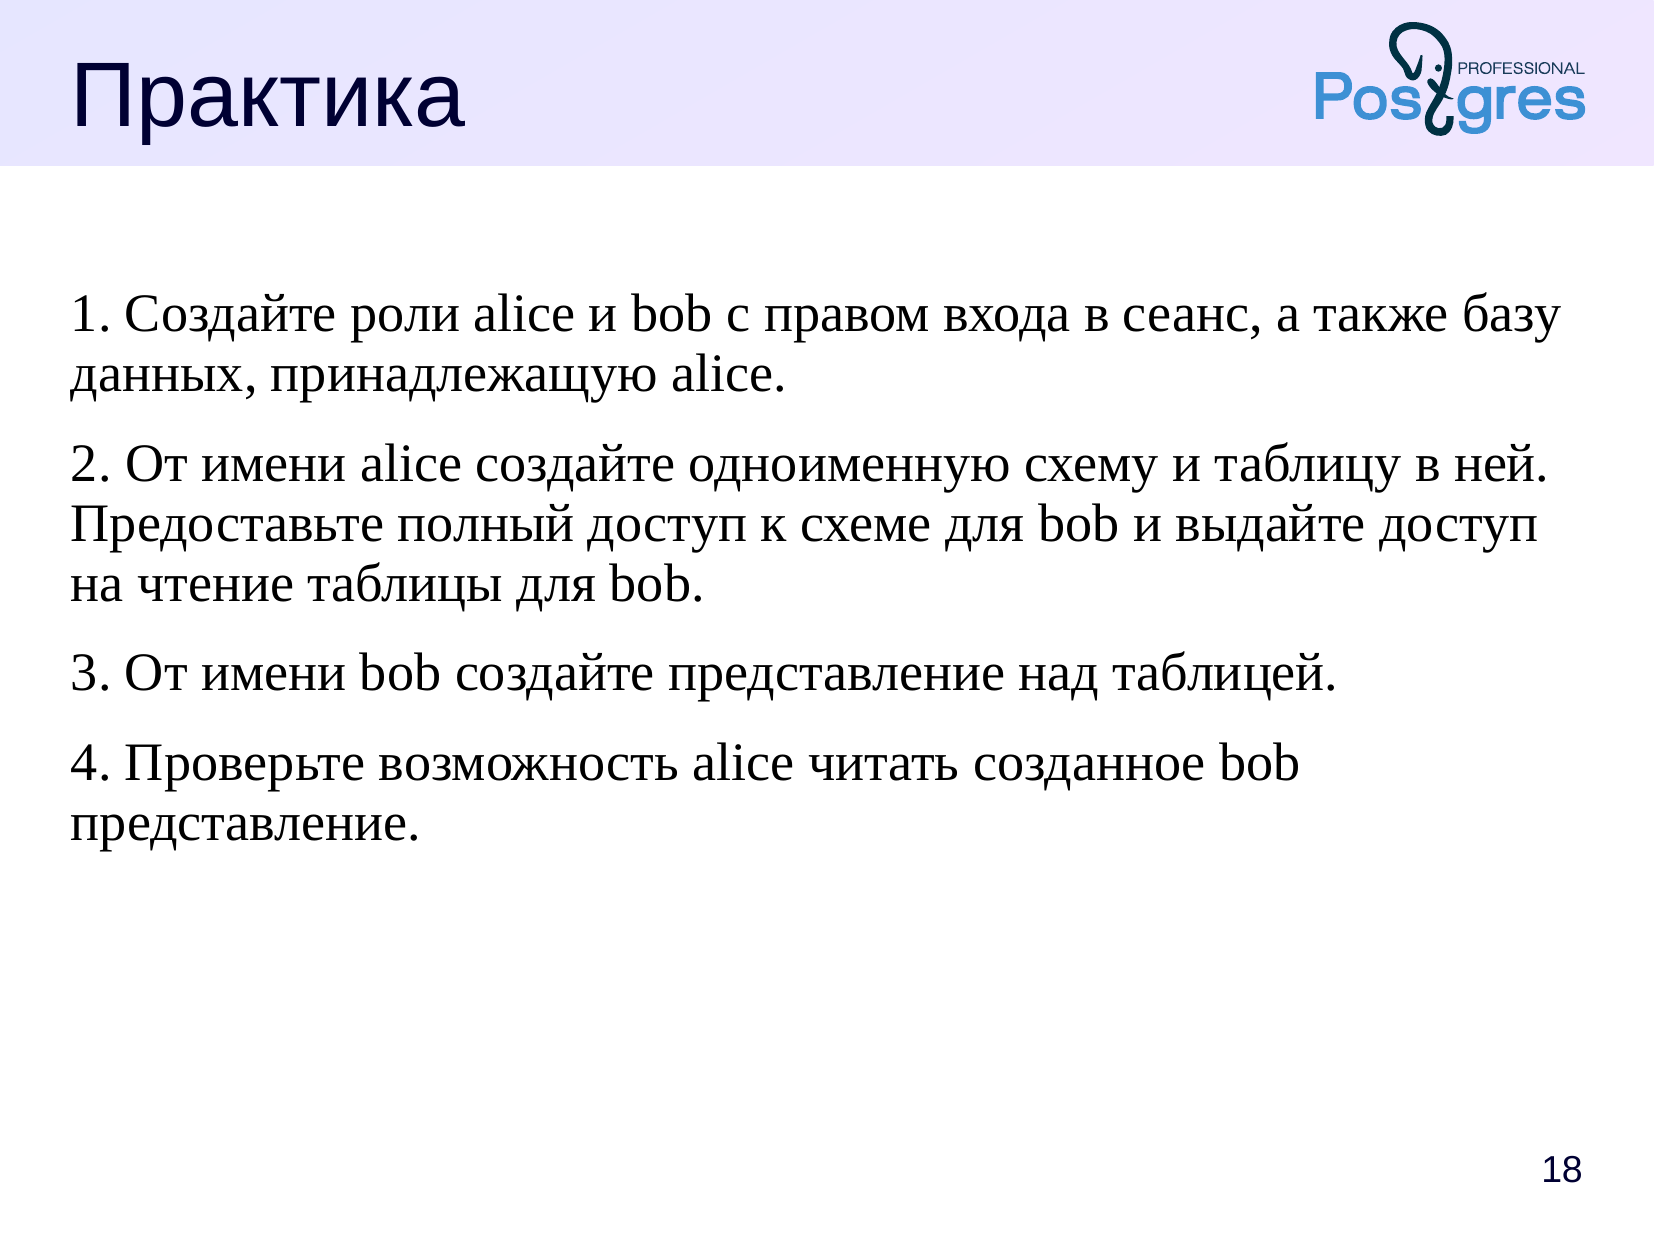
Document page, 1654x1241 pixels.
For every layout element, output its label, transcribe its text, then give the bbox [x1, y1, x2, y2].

list 1. Создайте роли alice и bob с правом входа в сеанс, а также базу данных, принадлежащую alice. 2. От имени alice создайте одноименную схему и таблицу в ней. Предоставьте полный доступ к схеме для bob и выдайте доступ на чтение таблицы для bob. 3. От имени bob создайте представление над таблицей. 4. Проверьте возможность alice читать созданное bob представление. [70, 283, 1583, 1134]
title Практика [70, 43, 1241, 147]
